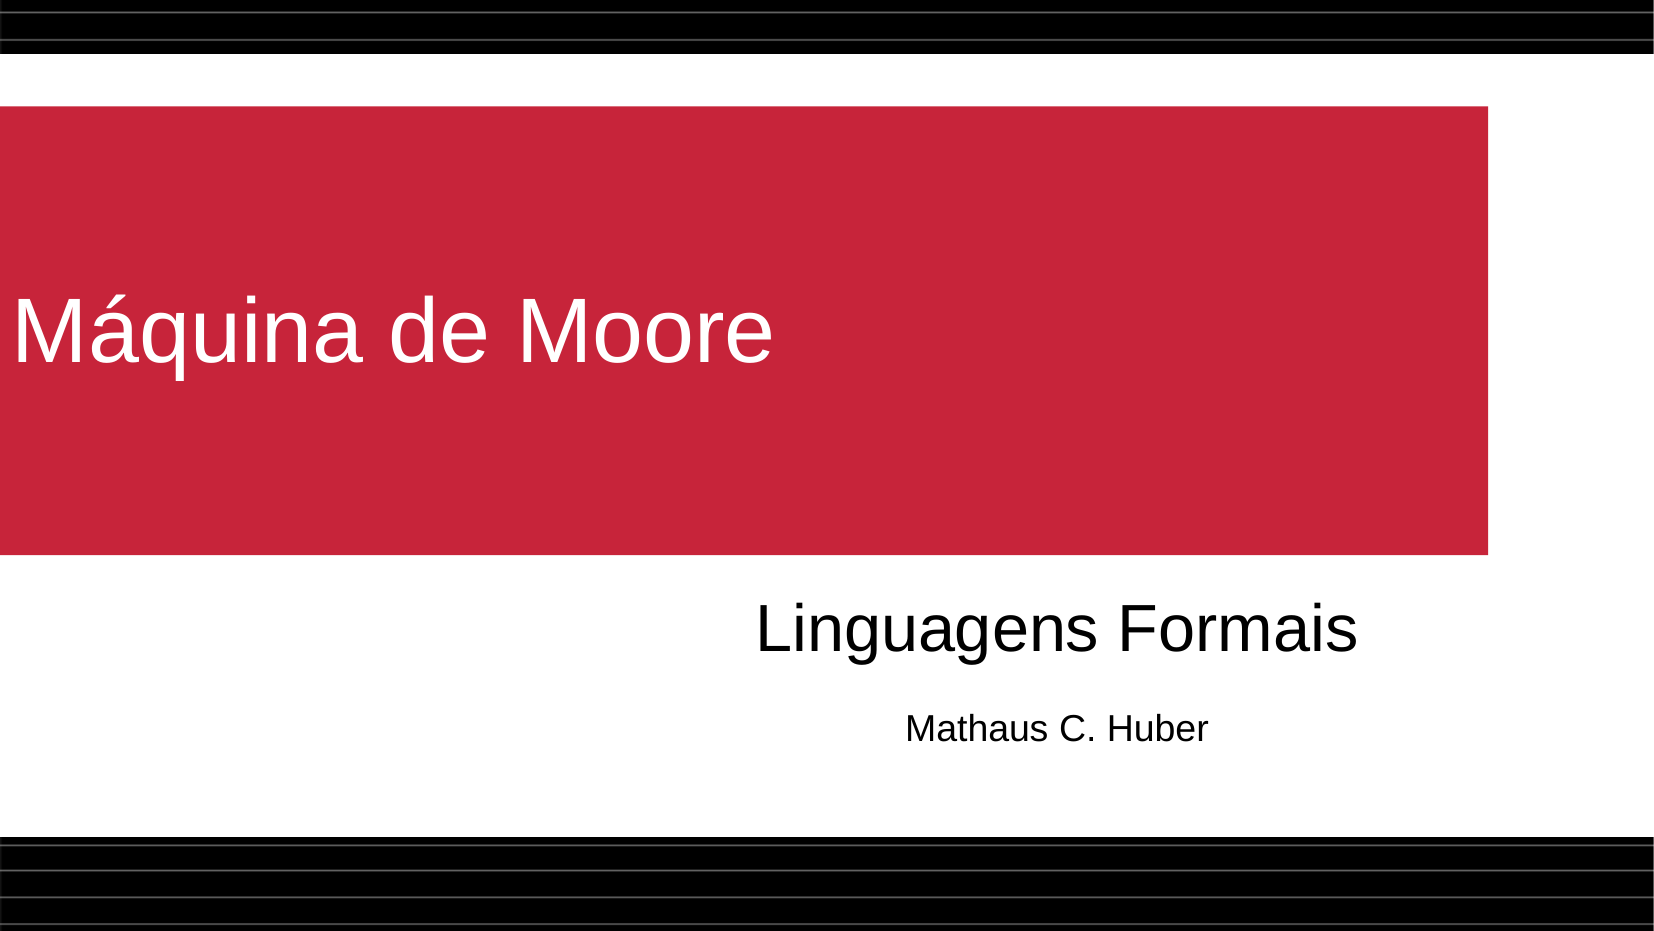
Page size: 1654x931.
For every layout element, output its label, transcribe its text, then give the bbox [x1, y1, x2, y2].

subtitle Linguagens Formais Mathaus C. Huber [625, 590, 1489, 825]
picture [0, 0, 1654, 54]
title Máquina de Moore [0, 106, 1489, 556]
picture [0, 837, 1654, 931]
